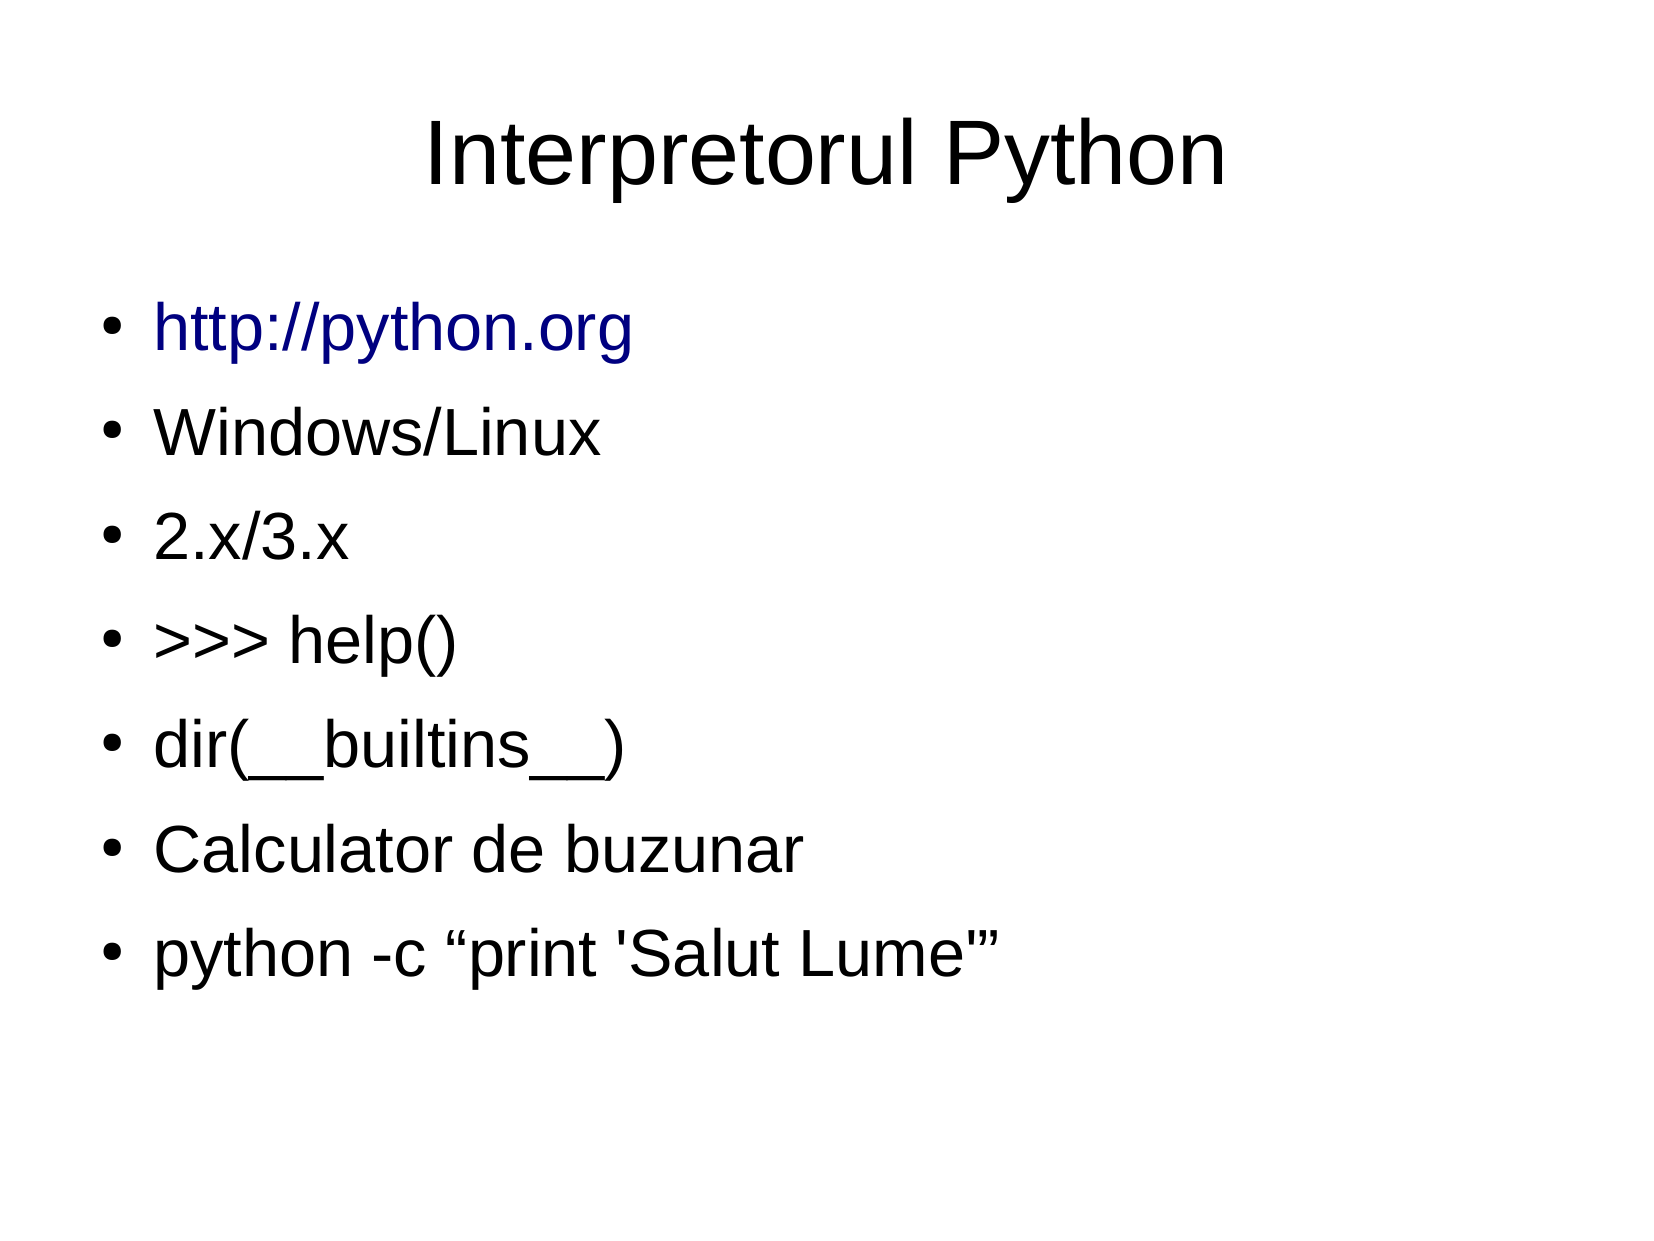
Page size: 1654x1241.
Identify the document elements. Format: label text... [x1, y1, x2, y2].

title Interpretorul Python [82, 49, 1571, 257]
list http://python.org Windows/Linux 2.x/3.x >>> help() dir(__builtins__) Calculator de buzunar python -c “print 'Salut Lume'” [82, 290, 1571, 1010]
